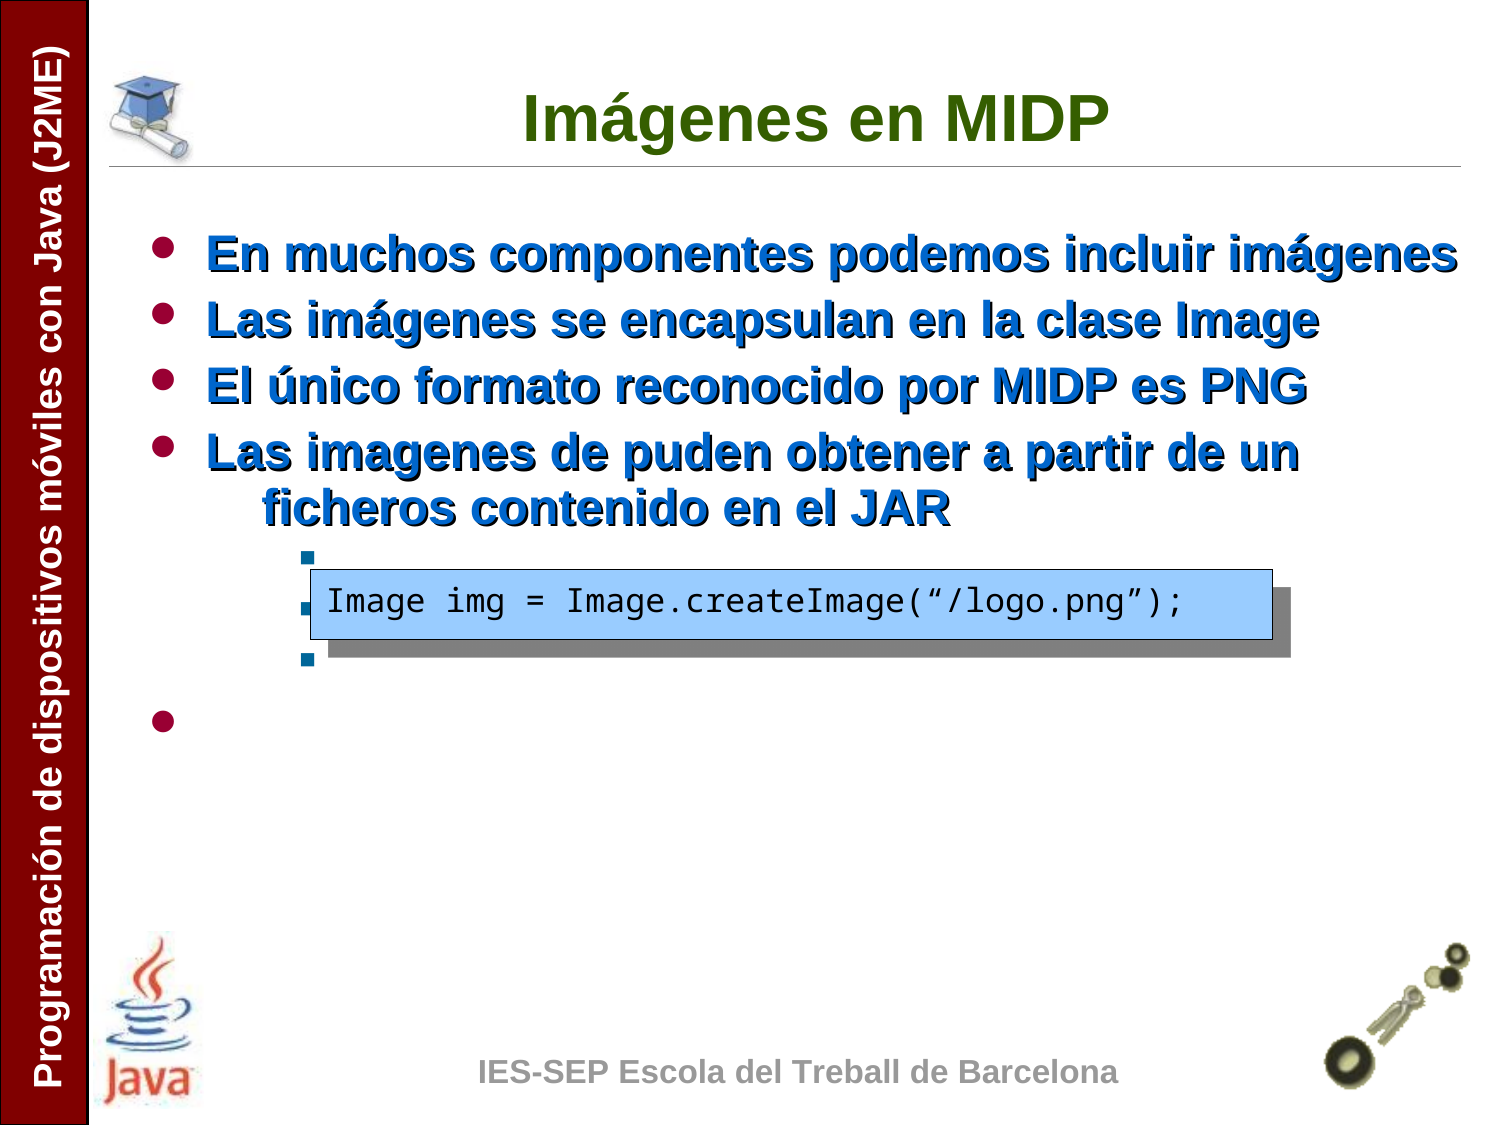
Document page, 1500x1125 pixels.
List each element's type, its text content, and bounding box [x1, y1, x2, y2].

picture [93, 61, 206, 174]
picture [1322, 988, 1471, 1094]
list En muchos componentes podemos incluir imágenes Las imágenes se encapsulan en la clase Image El único formato reconocido por MIDP es PNG Las imagenes de puden obtener a partir de un ficheros contenido en el JAR [149, 224, 1473, 988]
text_box Image img = Image.createImage(“/logo.png”); [310, 569, 1273, 640]
title Imágenes en MIDP [211, 75, 1424, 163]
picture [93, 931, 204, 1109]
